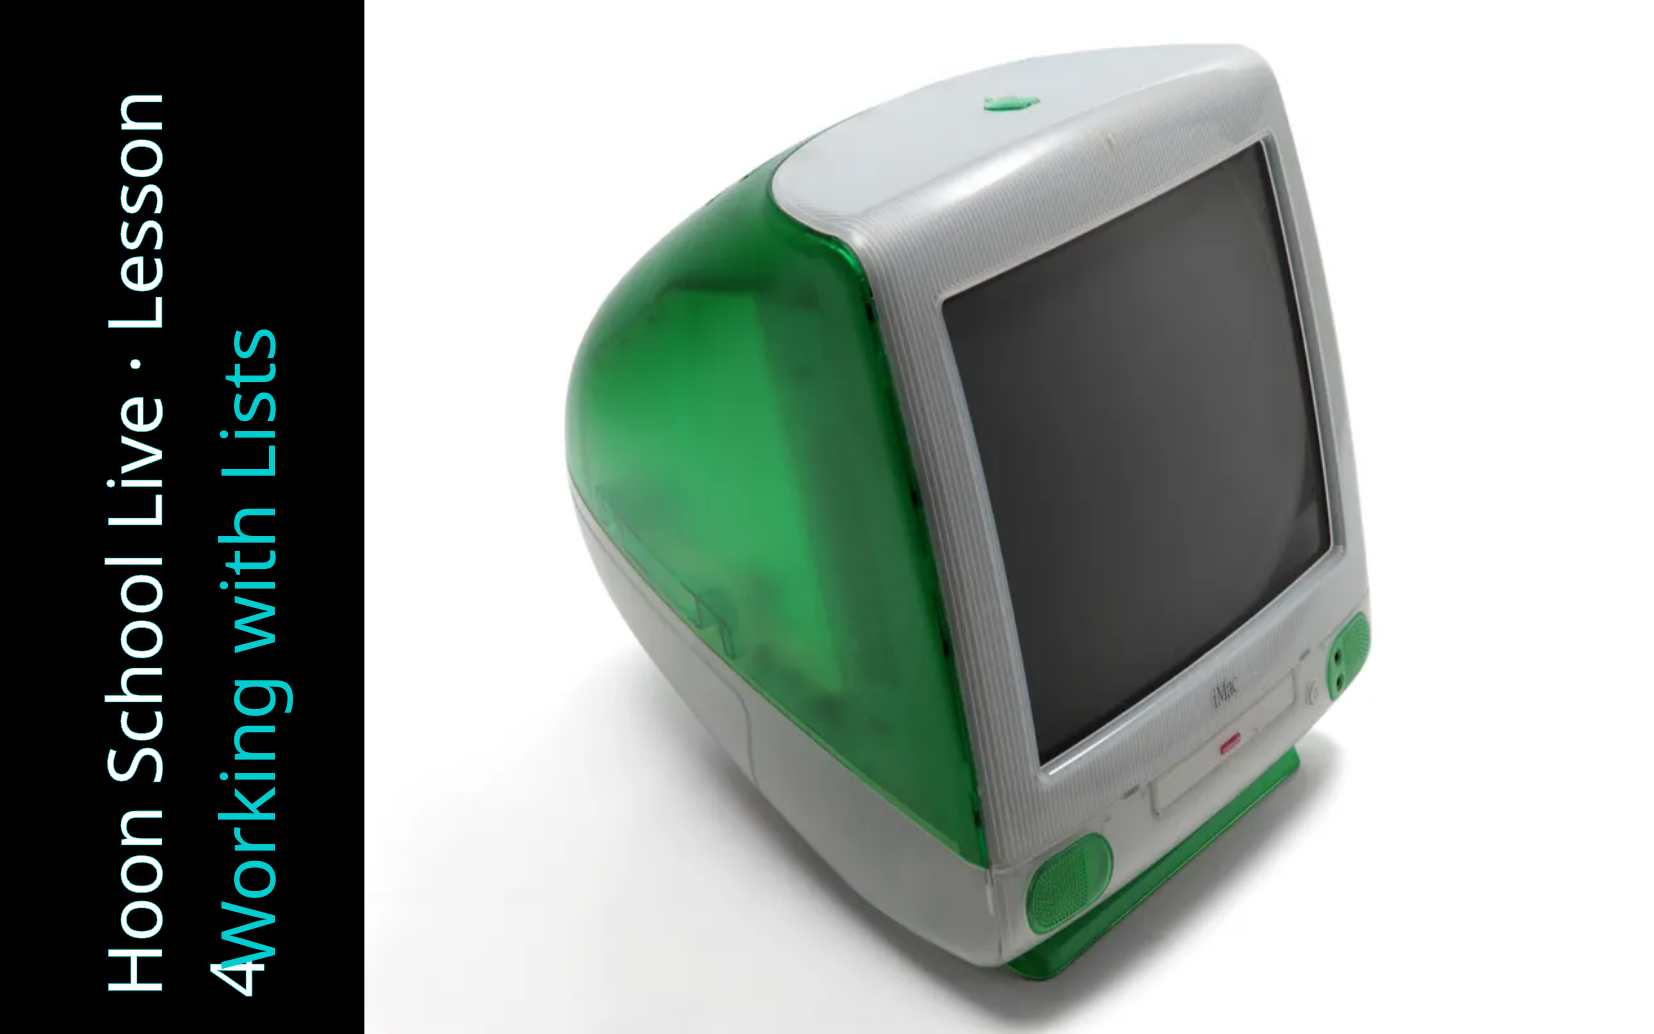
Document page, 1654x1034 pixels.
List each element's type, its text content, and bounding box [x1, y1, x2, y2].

text_box Hoon School Live · Lesson 4 [74, 30, 168, 1013]
picture [364, 0, 1653, 1034]
text_box Working with Lists [187, 75, 281, 986]
